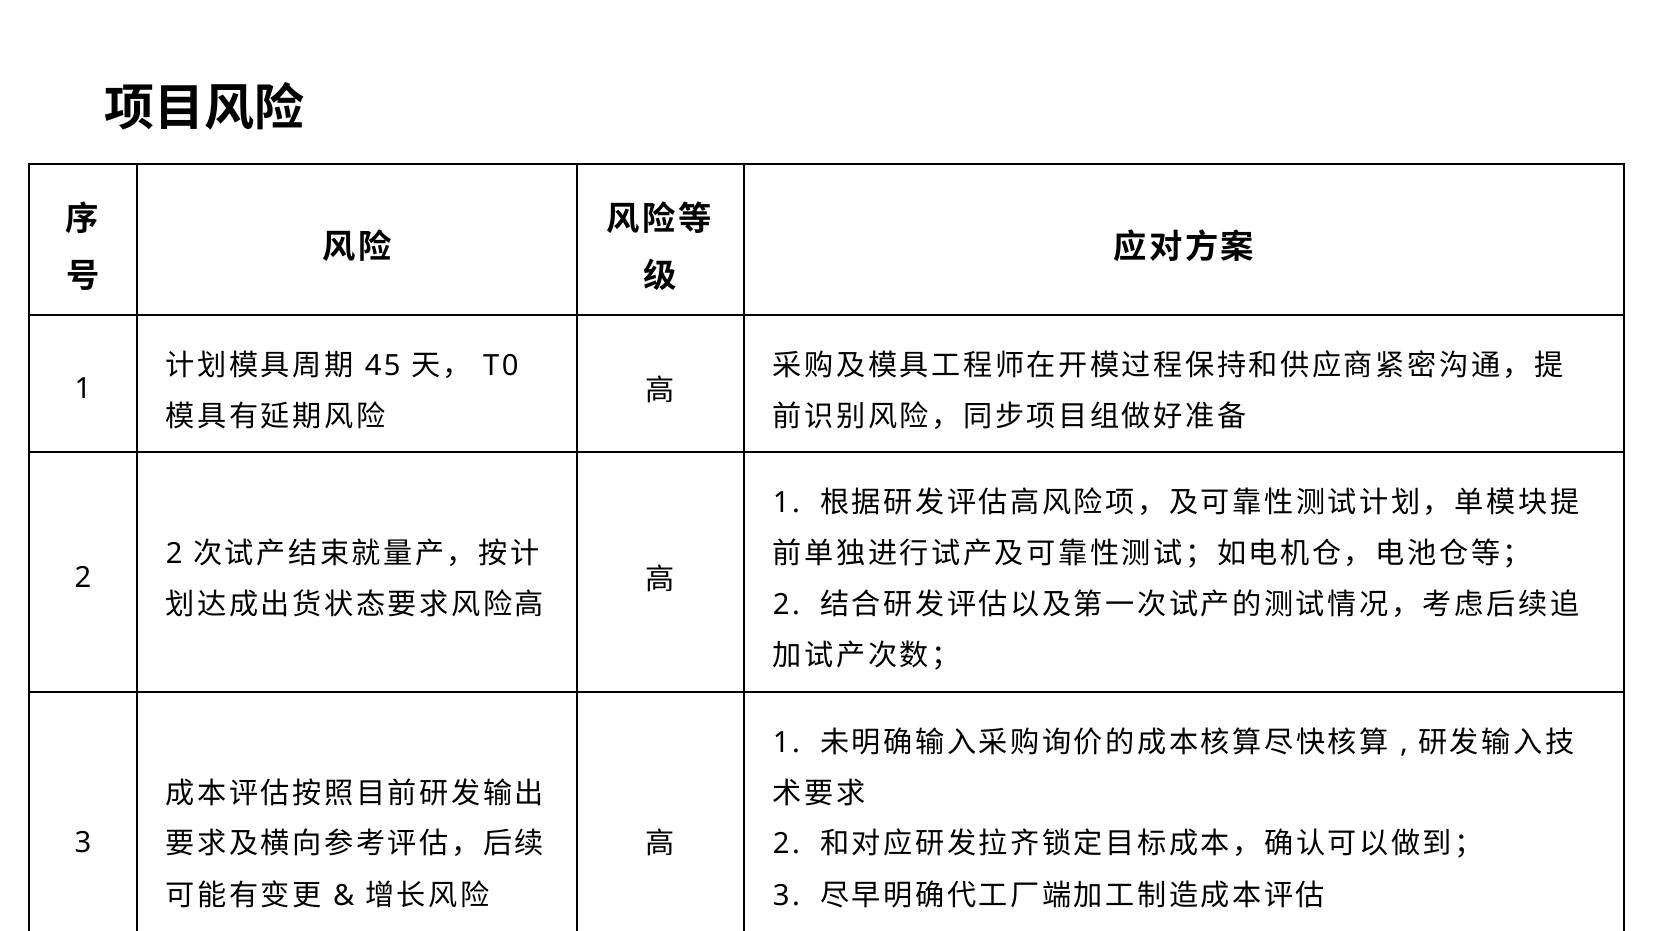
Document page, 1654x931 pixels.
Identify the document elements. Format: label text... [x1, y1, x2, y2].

table_header 风险 [138, 165, 576, 314]
table_cell 高 [578, 316, 743, 451]
table_cell 成本评估按照目前研发输出要求及横向参考评估，后续可能有变更&增长风险 [138, 693, 576, 931]
table_cell 采购及模具工程师在开模过程保持和供应商紧密沟通，提前识别风险，同步项目组做好准备 [745, 316, 1623, 451]
table_cell 1 [30, 316, 136, 451]
table_header 应对方案 [745, 165, 1623, 314]
table_cell 3 [30, 693, 136, 931]
table_cell 1. 未明确输入采购询价的成本核算尽快核算,研发输入技术要求 2. 和对应研发拉齐锁定目标成本，确认可以做到； 3. 尽早明确代工厂端加工制造成本评估 4. 量产前做好变更管理 [745, 693, 1623, 931]
table_header 风险等级 [578, 165, 743, 314]
table_cell 计划模具周期45天，T0模具有延期风险 [138, 316, 576, 451]
text_box 项目风险 [89, 68, 394, 144]
table_cell 2 [30, 453, 136, 691]
table_cell 高 [578, 693, 743, 931]
table_header 序号 [30, 165, 136, 314]
table_cell 2次试产结束就量产，按计划达成出货状态要求风险高 [138, 453, 576, 691]
table_cell 1. 根据研发评估高风险项，及可靠性测试计划，单模块提前单独进行试产及可靠性测试；如电机仓，电池仓等； 2. 结合研发评估以及第一次试产的测试情况，考虑后续追加试产次数； [745, 453, 1623, 691]
table_cell 高 [578, 453, 743, 691]
